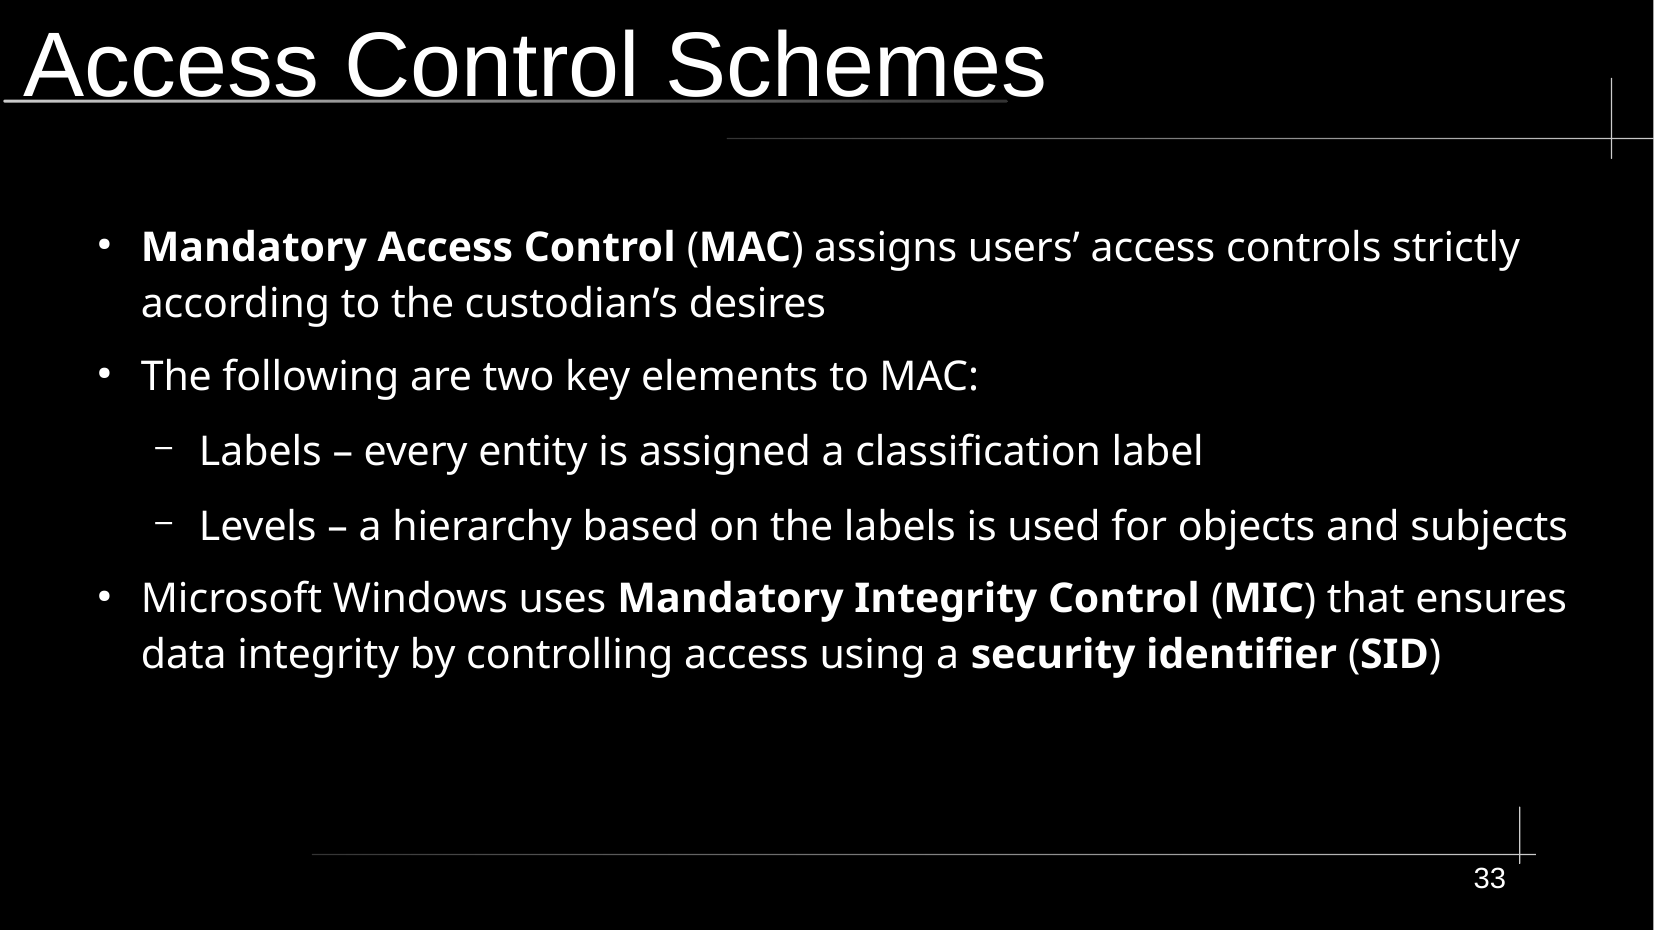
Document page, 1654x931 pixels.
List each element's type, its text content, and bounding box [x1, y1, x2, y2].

title Access Control Schemes [23, 11, 1589, 119]
list Mandatory Access Control (MAC) assigns users’ access controls strictly according to the custodian’s desires The following are two key elements to MAC: Labels – every entity is assigned a classification label Levels – a hierarchy based on the labels is used for objects and subjects Microsoft Windows uses Mandatory Integrity Control (MIC) that ensures data integrity by controlling access using a security identifier (SID) [82, 217, 1571, 758]
